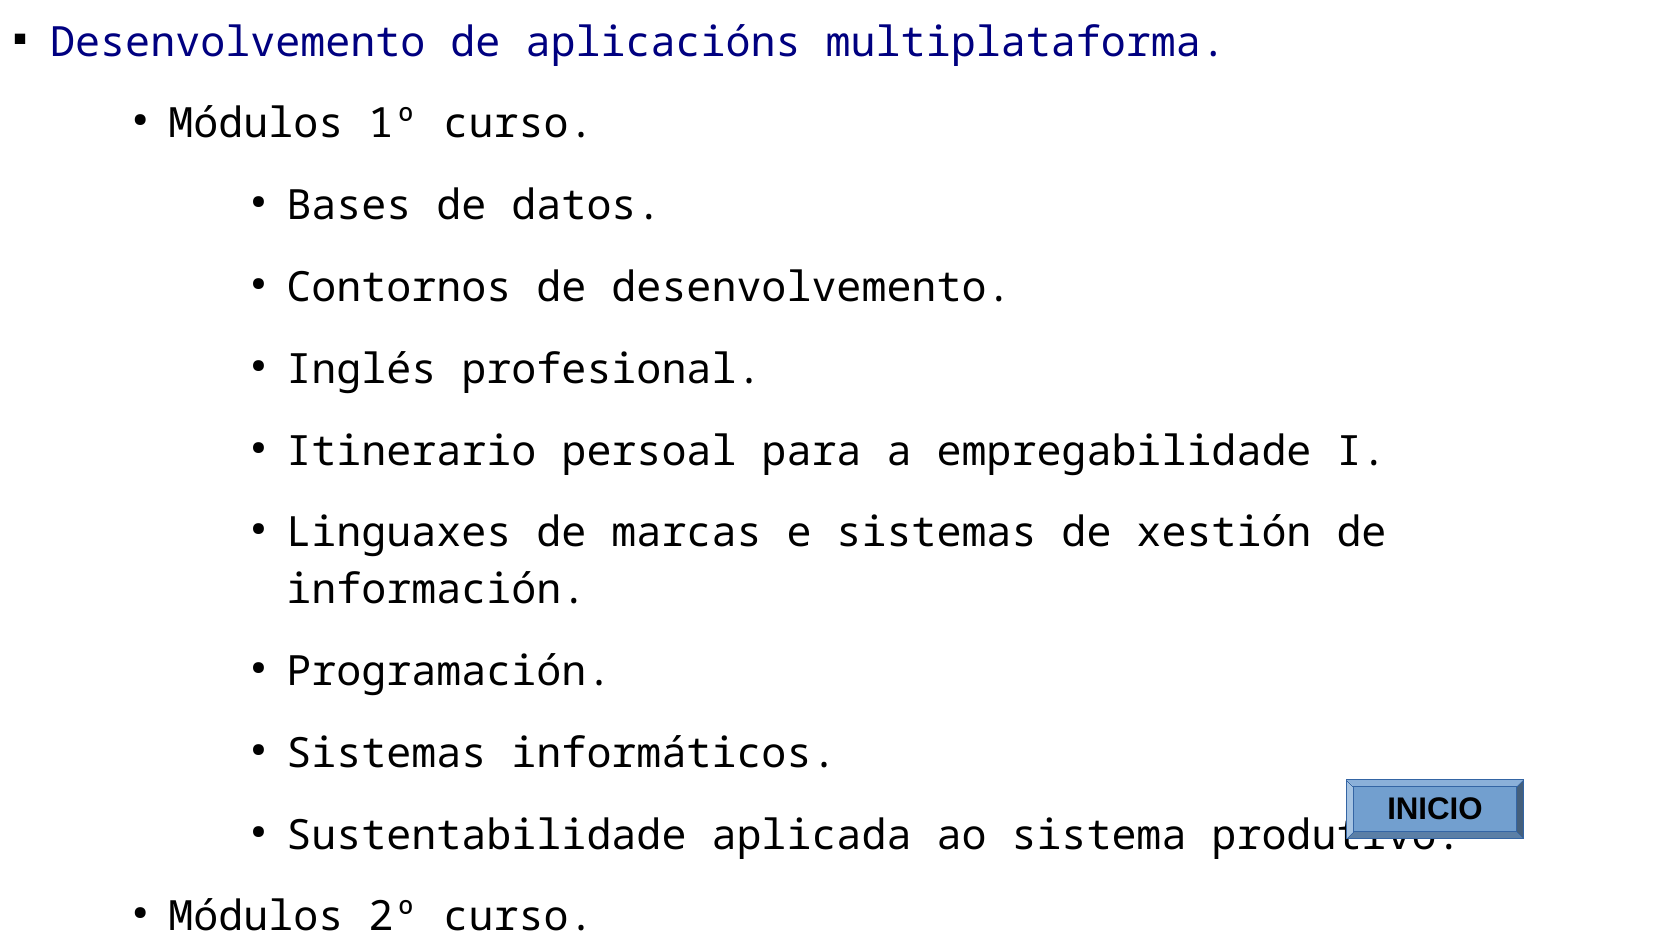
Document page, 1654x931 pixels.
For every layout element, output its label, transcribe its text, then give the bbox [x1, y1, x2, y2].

text_box INICIO [1354, 787, 1516, 831]
text_box Desenvolvemento de aplicacións multiplataforma. Módulos 1º curso. Bases de datos. Contornos de desenvolvemento. Inglés profesional. Itinerario persoal para a empregabilidade I. Linguaxes de marcas e sistemas de xestión de información. Programación. Sistemas informáticos. Sustentabilidade aplicada ao sistema produtivo. Módulos 2º curso. Desenvolvemento de aplicacións web. [0, 3, 1654, 931]
